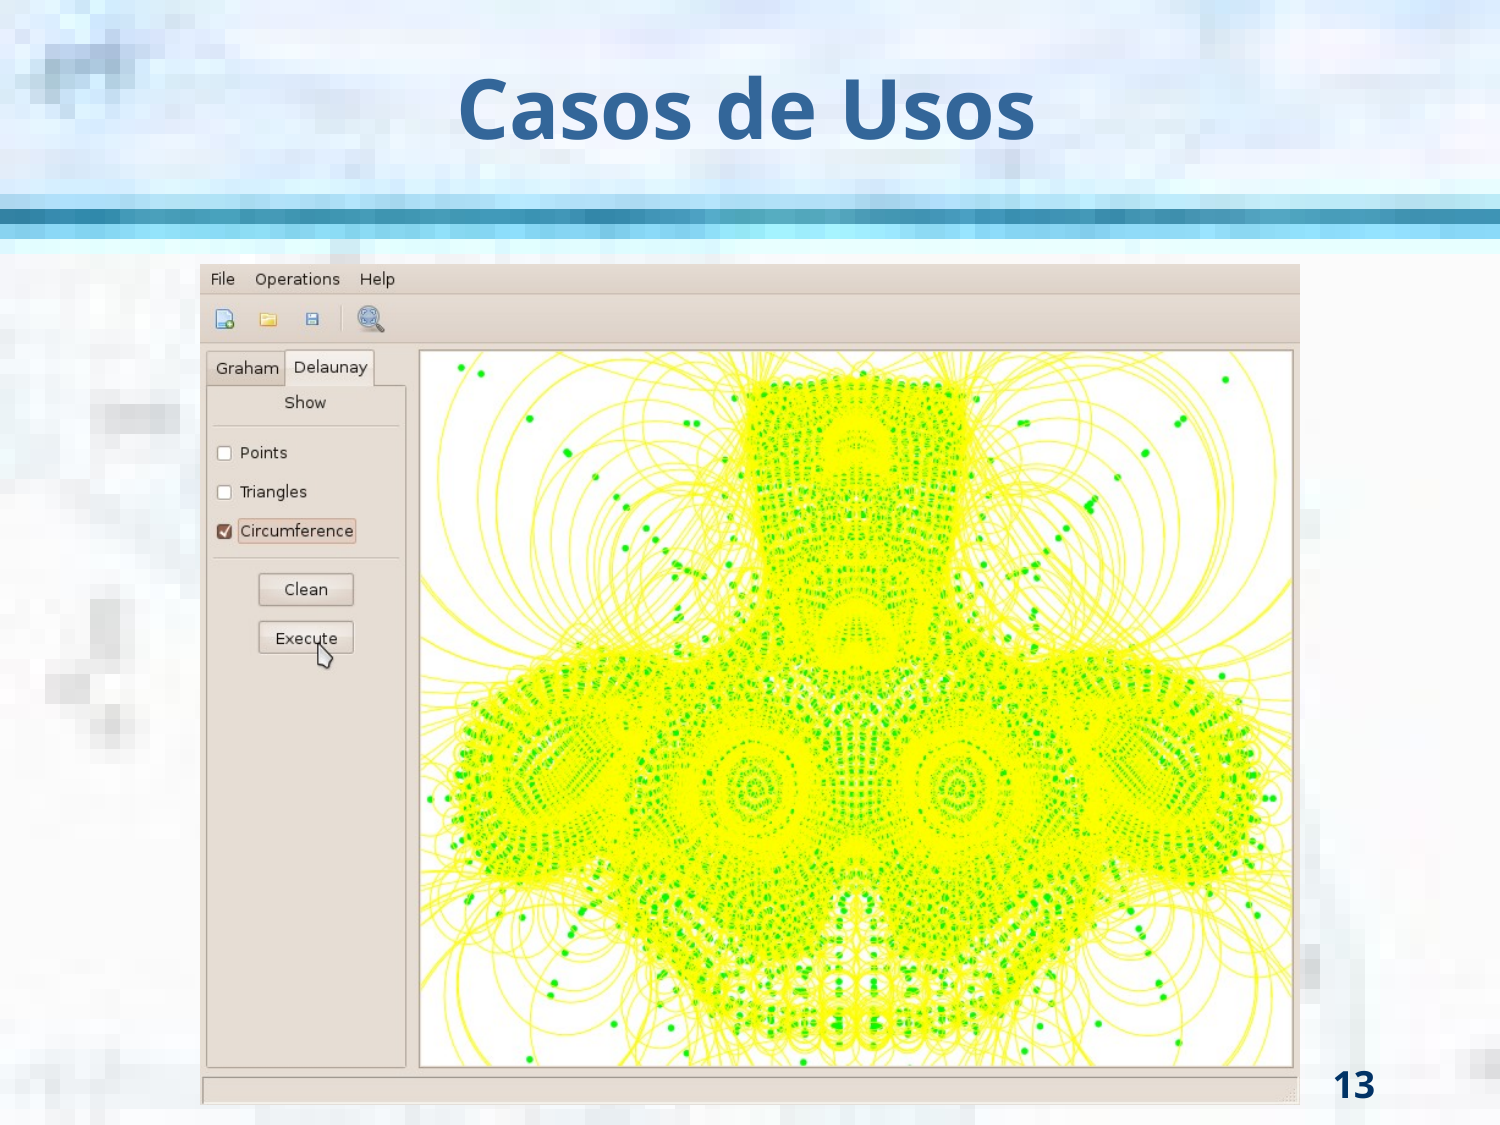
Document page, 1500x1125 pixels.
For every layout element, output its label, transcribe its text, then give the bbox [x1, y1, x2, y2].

text_box Casos de Usos [0, 0, 1500, 216]
picture [0, 216, 1500, 1125]
